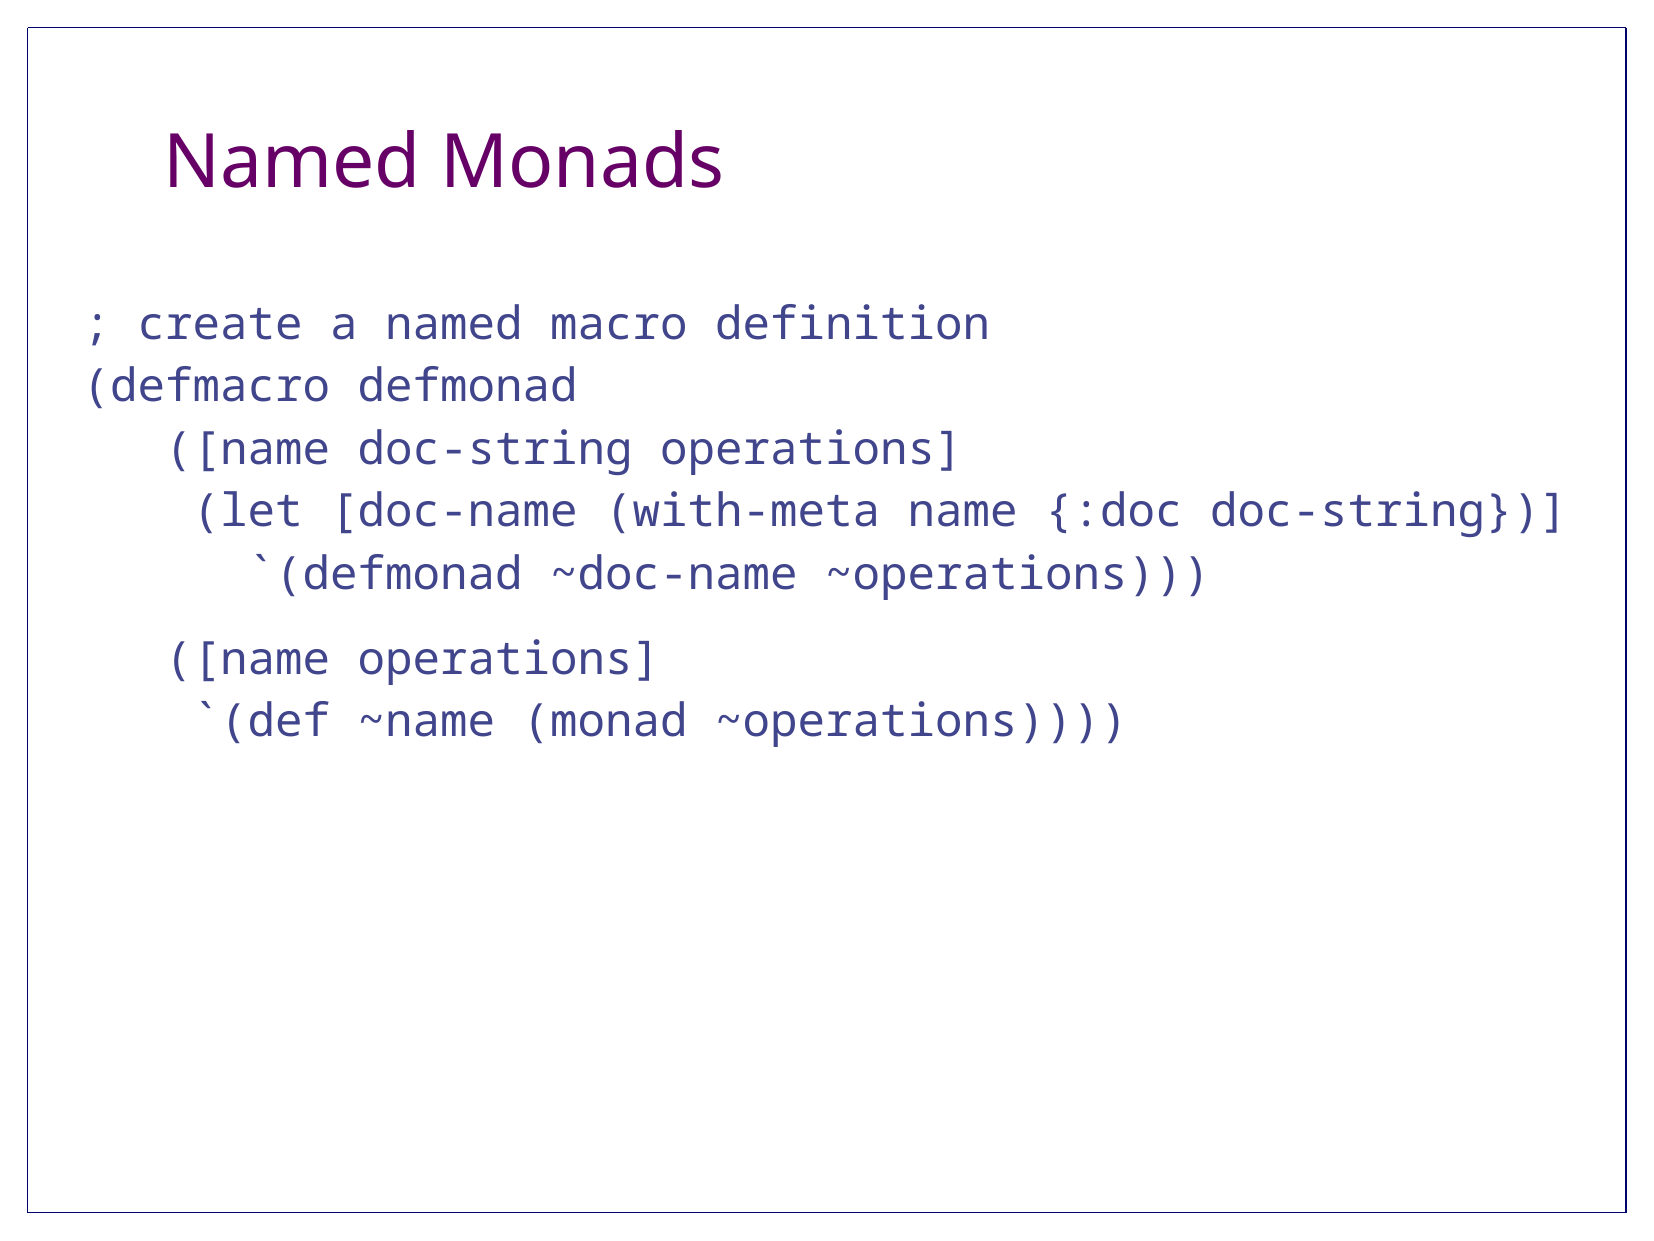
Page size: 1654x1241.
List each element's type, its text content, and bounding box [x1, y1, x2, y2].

text_box [0, 255, 389, 416]
title Named Monads [163, 54, 1528, 262]
list ; create a named macro definition (defmacro defmonad ([name doc-string operations] (let [doc-name (with-meta name {:doc doc-string})] `(defmonad ~doc-name ~operations))) ([name operations] `(def ~name (monad ~operations)))) [82, 290, 1571, 1094]
